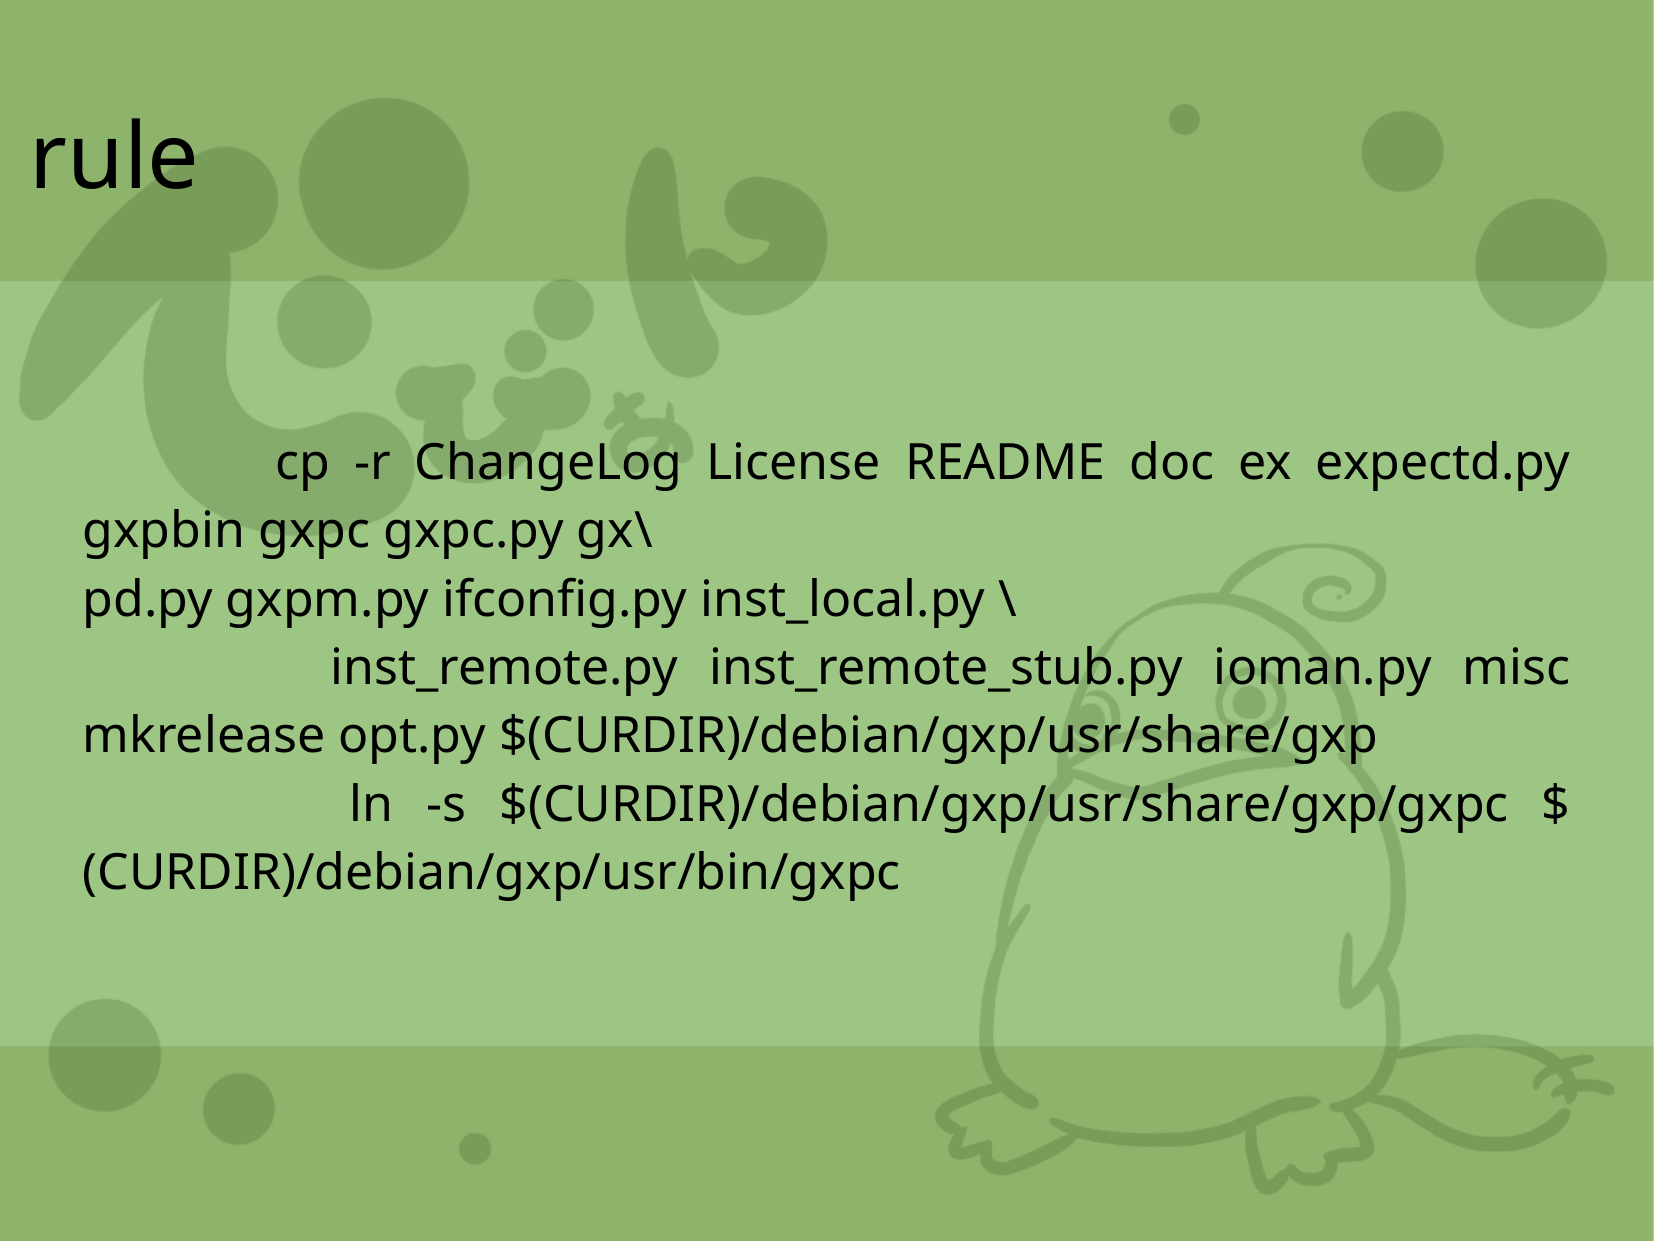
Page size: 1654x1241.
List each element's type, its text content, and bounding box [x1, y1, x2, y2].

title rule [29, 49, 1625, 257]
picture [0, 0, 1654, 1241]
subtitle cp -r ChangeLog License README doc ex expectd.py gxpbin gxpc gxpc.py gx\ pd.py gxpm.py ifconfig.py inst_local.py \ inst_remote.py inst_remote_stub.py ioman.py misc mkrelease opt.py $(CURDIR)/debian/gxp/usr/share/gxp ln -s $(CURDIR)/debian/gxp/usr/share/gxp/gxpc $(CURDIR)/debian/gxp/usr/bin/gxpc [82, 289, 1571, 1109]
